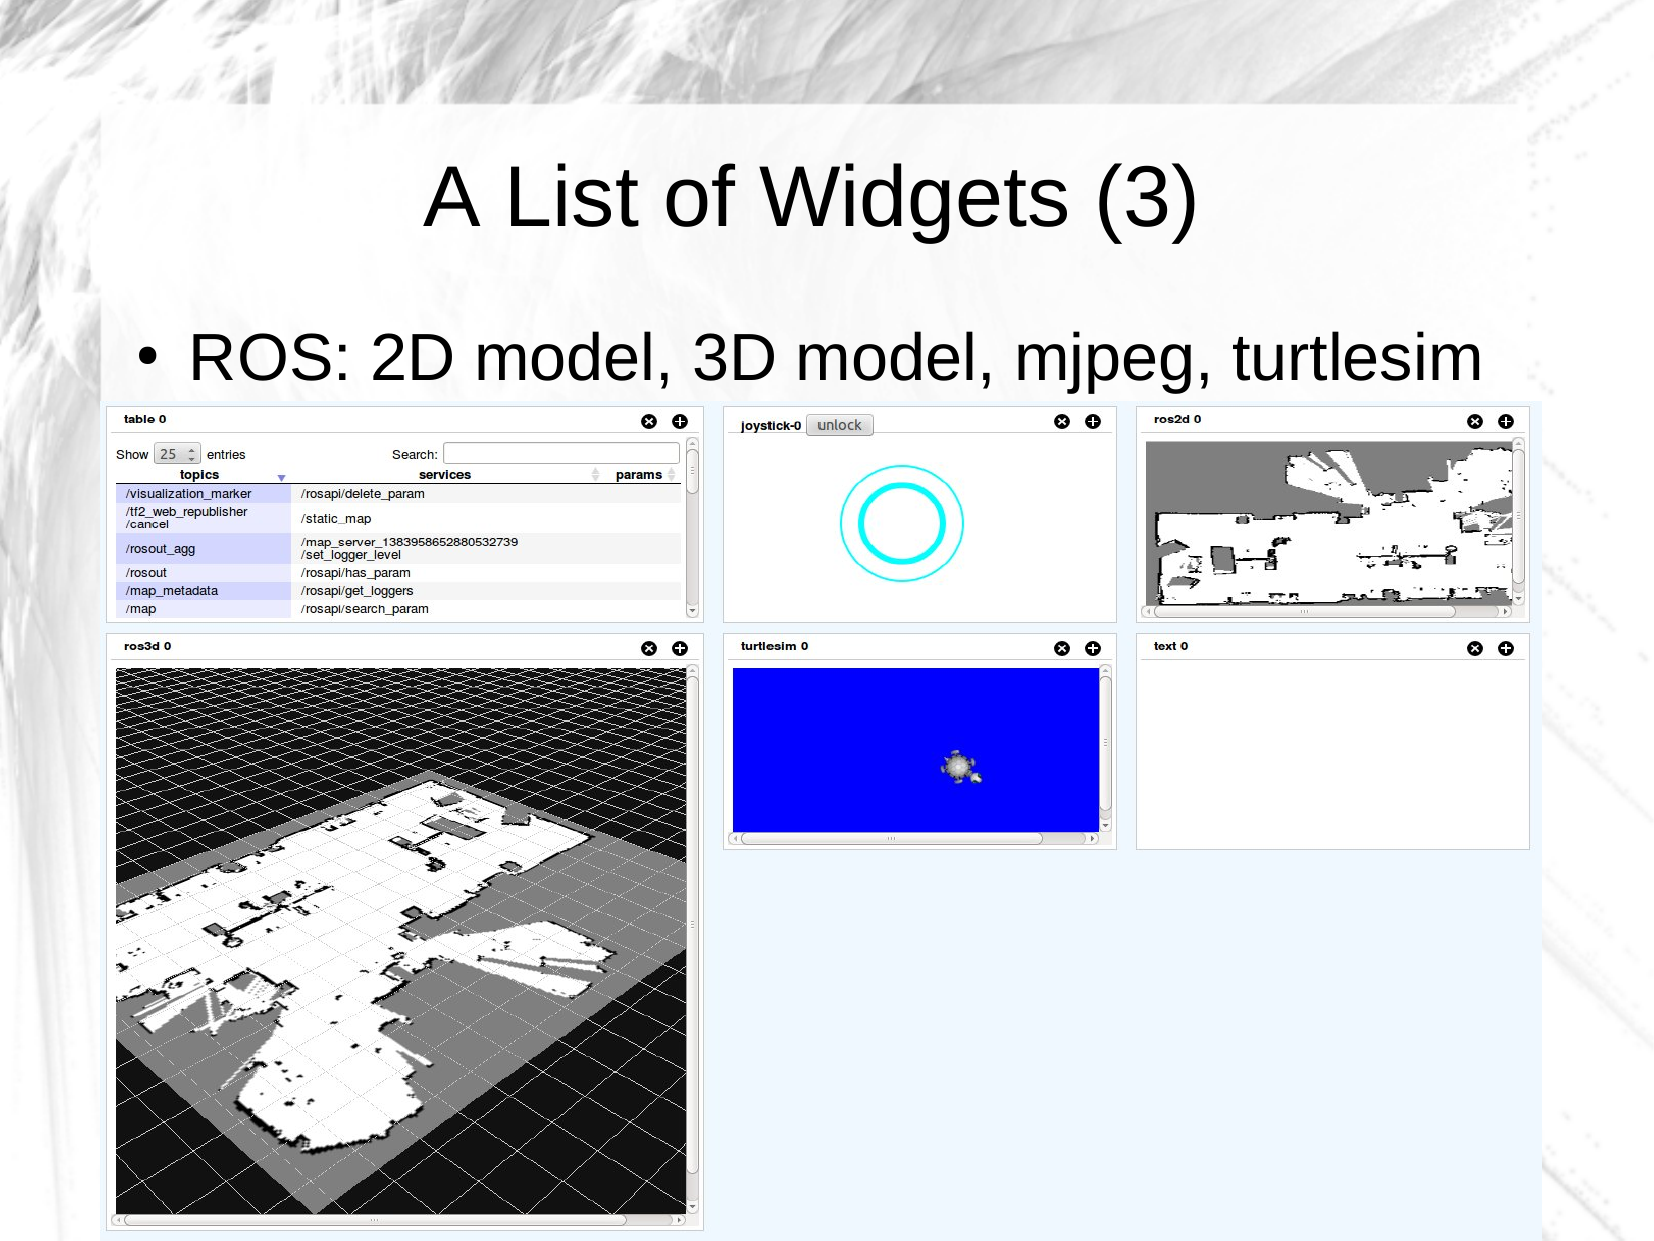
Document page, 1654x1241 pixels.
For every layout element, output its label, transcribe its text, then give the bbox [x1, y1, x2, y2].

title A List of Widgets (3) [118, 112, 1506, 281]
picture [0, 0, 1654, 1241]
list ROS: 2D model, 3D model, mjpeg, turtlesim [118, 319, 1571, 1039]
